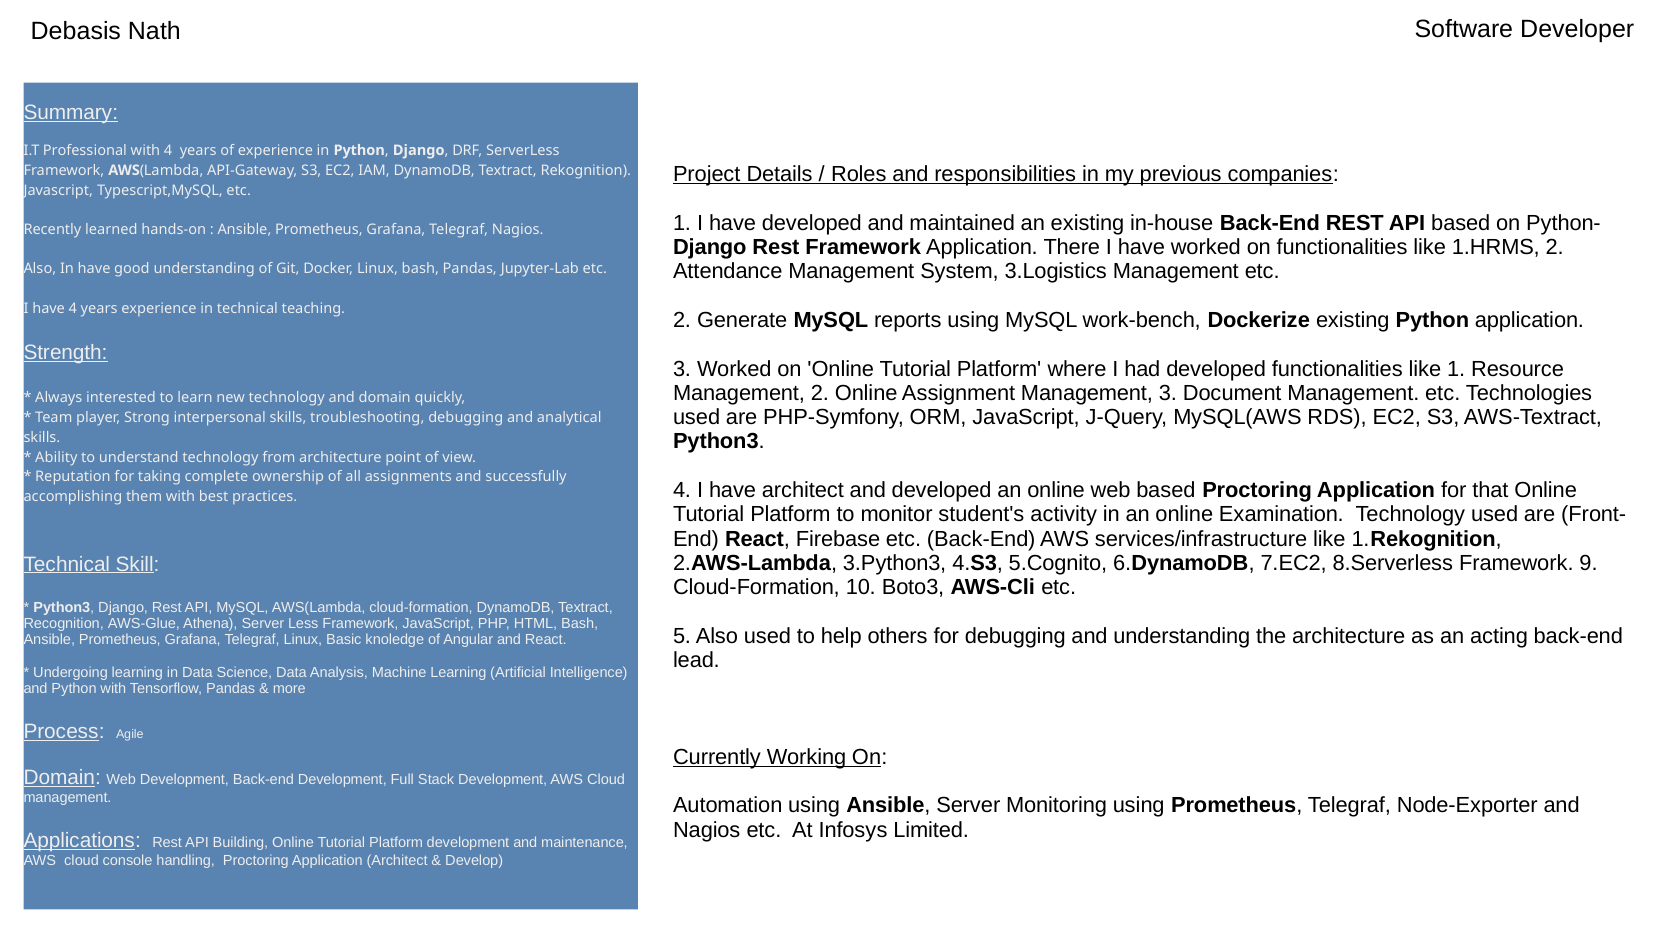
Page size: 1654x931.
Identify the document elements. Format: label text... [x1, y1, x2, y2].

title Debasis Nath [23, 13, 709, 48]
subtitle Summary: I.T Professional with 4 years of experience in Python, Django, DRF, ServerLess Framework, AWS(Lambda, API-Gateway, S3, EC2, IAM, DynamoDB, Textract, Rekognition). Javascript, Typescript,MySQL, etc. Recently learned hands-on : Ansible, Prometheus, Grafana, Telegraf, Nagios. Also, In have good understanding of Git, Docker, Linux, bash, Pandas, Jupyter-Lab etc. I have 4 years experience in technical teaching. Strength: * Always interested to learn new technology and domain quickly, * Team player, Strong interpersonal skills, troubleshooting, debugging and analytical skills. * Ability to understand technology from architecture point of view. * Reputation for taking complete ownership of all assignments and successfully accomplishing them with best practices. Technical Skill: * Python3, Django, Rest API, MySQL, AWS(Lambda, cloud-formation, DynamoDB, Textract, Recognition, AWS-Glue, Athena), Server Less Framework, JavaScript, PHP, HTML, Bash, Ansible, Prometheus, Grafana, Telegraf, Linux, Basic knoledge of Angular and React. * Undergoing learning in Data Science, Data Analysis, Machine Learning (Artificial Intelligence) and Python with Tensorflow, Pandas & more Process: Agile Domain: Web Development, Back-end Development, Full Stack Development, AWS Cloud management. Applications: Rest API Building, Online Tutorial Platform development and maintenance, AWS cloud console handling, Proctoring Application (Architect & Develop) [23, 82, 638, 910]
text_box Project Details / Roles and responsibilities in my previous companies: 1. I have developed and maintained an existing in-house Back-End REST API based on Python-Django Rest Framework Application. There I have worked on functionalities like 1.HRMS, 2. Attendance Management System, 3.Logistics Management etc. 2. Generate MySQL reports using MySQL work-bench, Dockerize existing Python application. 3. Worked on 'Online Tutorial Platform' where I had developed functionalities like 1. Resource Management, 2. Online Assignment Management, 3. Document Management. etc. Technologies used are PHP-Symfony, ORM, JavaScript, J-Query, MySQL(AWS RDS), EC2, S3, AWS-Textract, Python3. 4. I have architect and developed an online web based Proctoring Application for that Online Tutorial Platform to monitor student's activity in an online Examination. Technology used are (Front-End) React, Firebase etc. (Back-End) AWS services/infrastructure like 1.Rekognition, 2.AWS-Lambda, 3.Python3, 4.S3, 5.Cognito, 6.DynamoDB, 7.EC2, 8.Serverless Framework. 9. Cloud-Formation, 10. Boto3, AWS-Cli etc. 5. Also used to help others for debugging and understanding the architecture as an acting back-end lead. Currently Working On: Automation using Ansible, Server Monitoring using Prometheus, Telegraf, Node-Exporter and Nagios etc. At Infosys Limited. [673, 94, 1630, 910]
title Software Developer [720, 11, 1642, 46]
